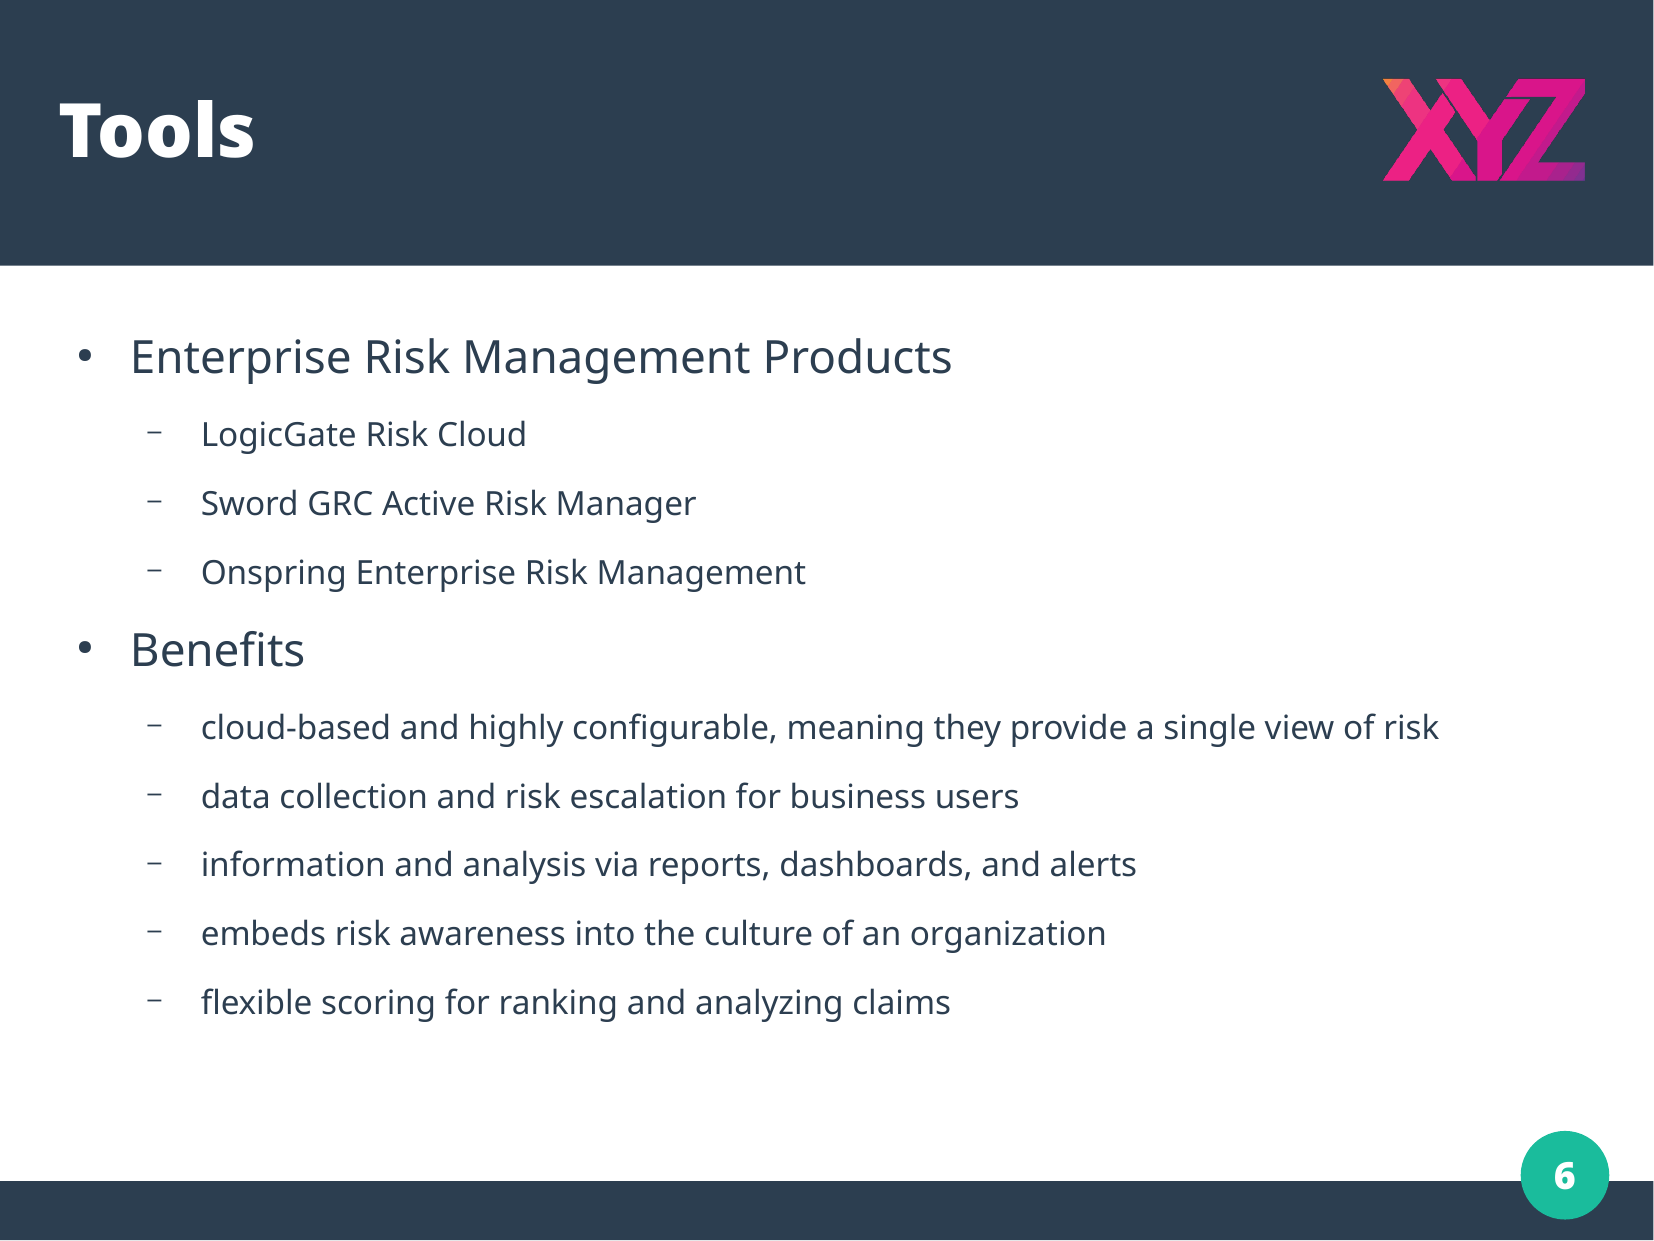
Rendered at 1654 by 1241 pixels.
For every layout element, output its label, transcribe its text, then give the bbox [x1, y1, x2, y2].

list Enterprise Risk Management Products LogicGate Risk Cloud Sword GRC Active Risk Manager Onspring Enterprise Risk Management Benefits cloud-based and highly configurable, meaning they provide a single view of risk data collection and risk escalation for business users information and analysis via reports, dashboards, and alerts embeds risk awareness into the culture of an organization flexible scoring for ranking and analyzing claims [59, 324, 1595, 953]
picture [1332, 30, 1636, 229]
title Tools [59, 49, 1332, 207]
